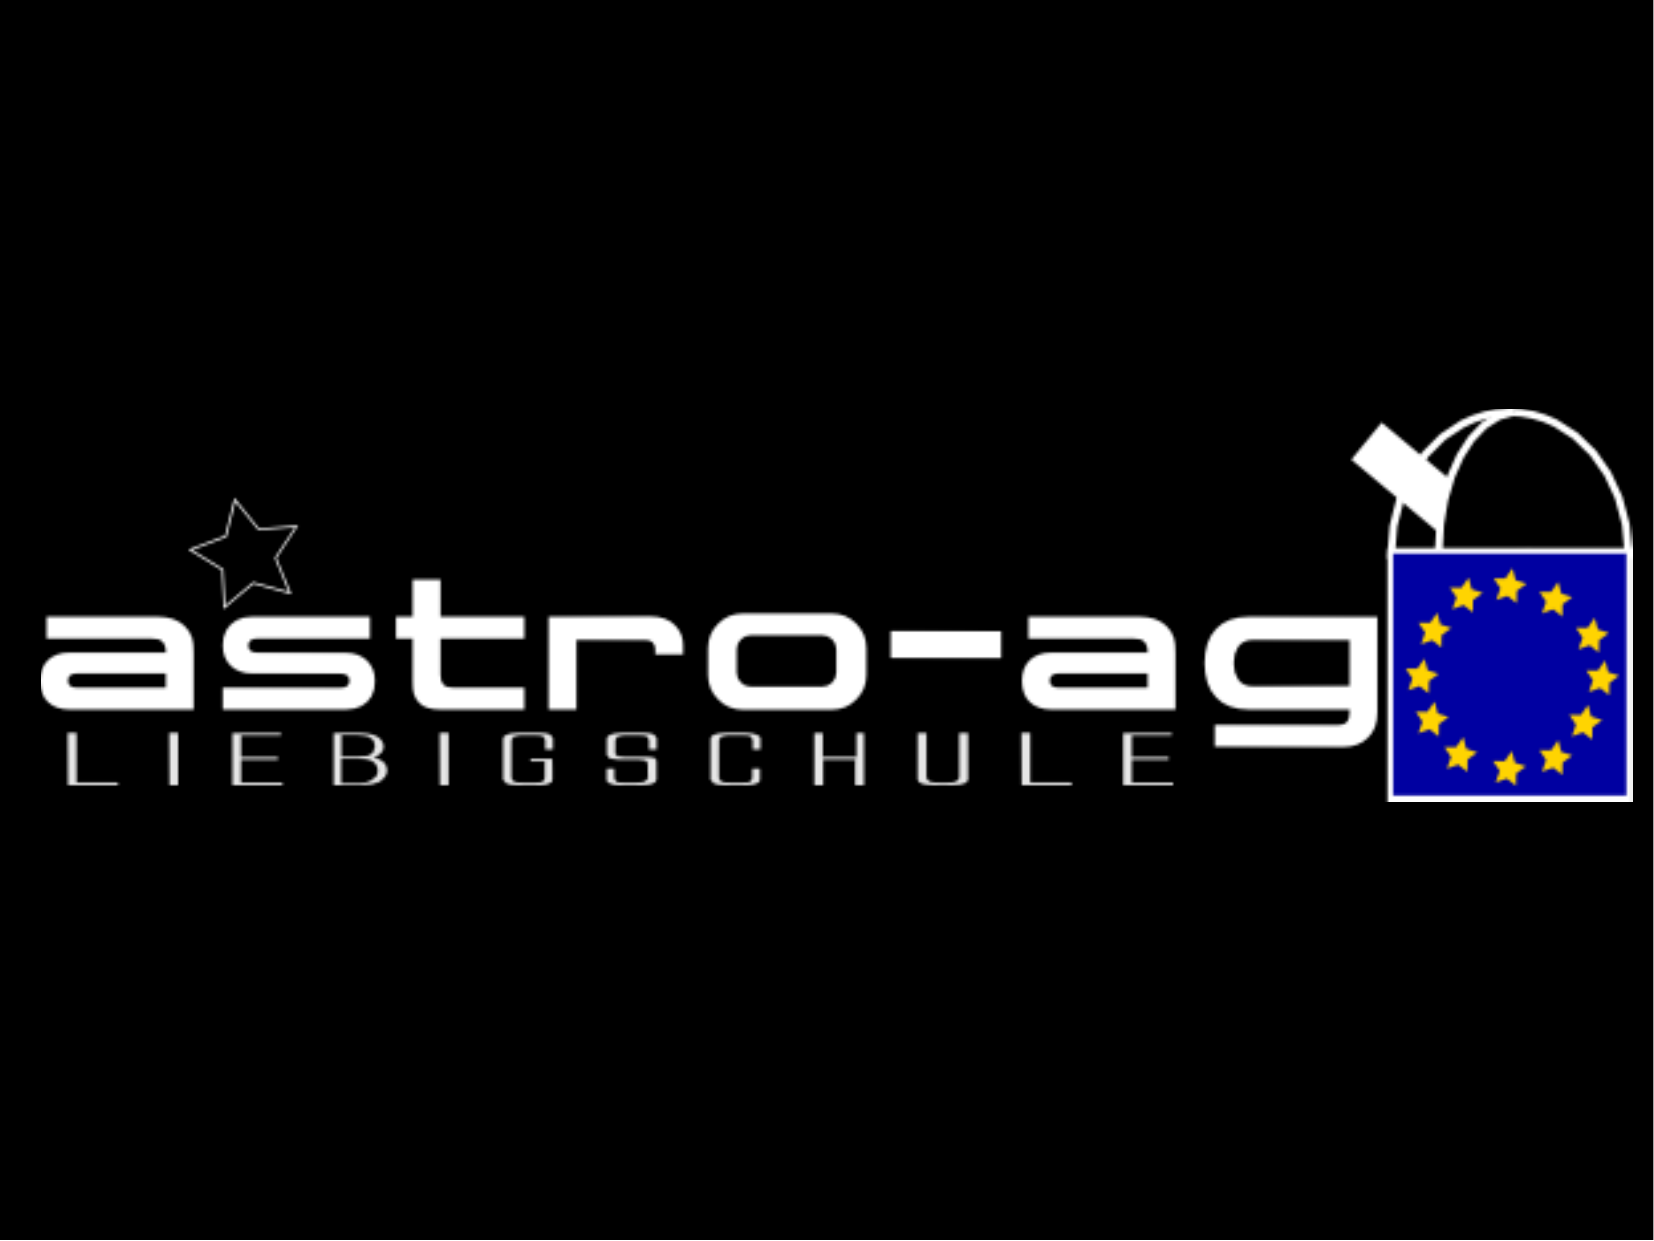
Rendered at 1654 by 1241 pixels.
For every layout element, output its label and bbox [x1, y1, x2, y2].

picture [41, 409, 1633, 802]
